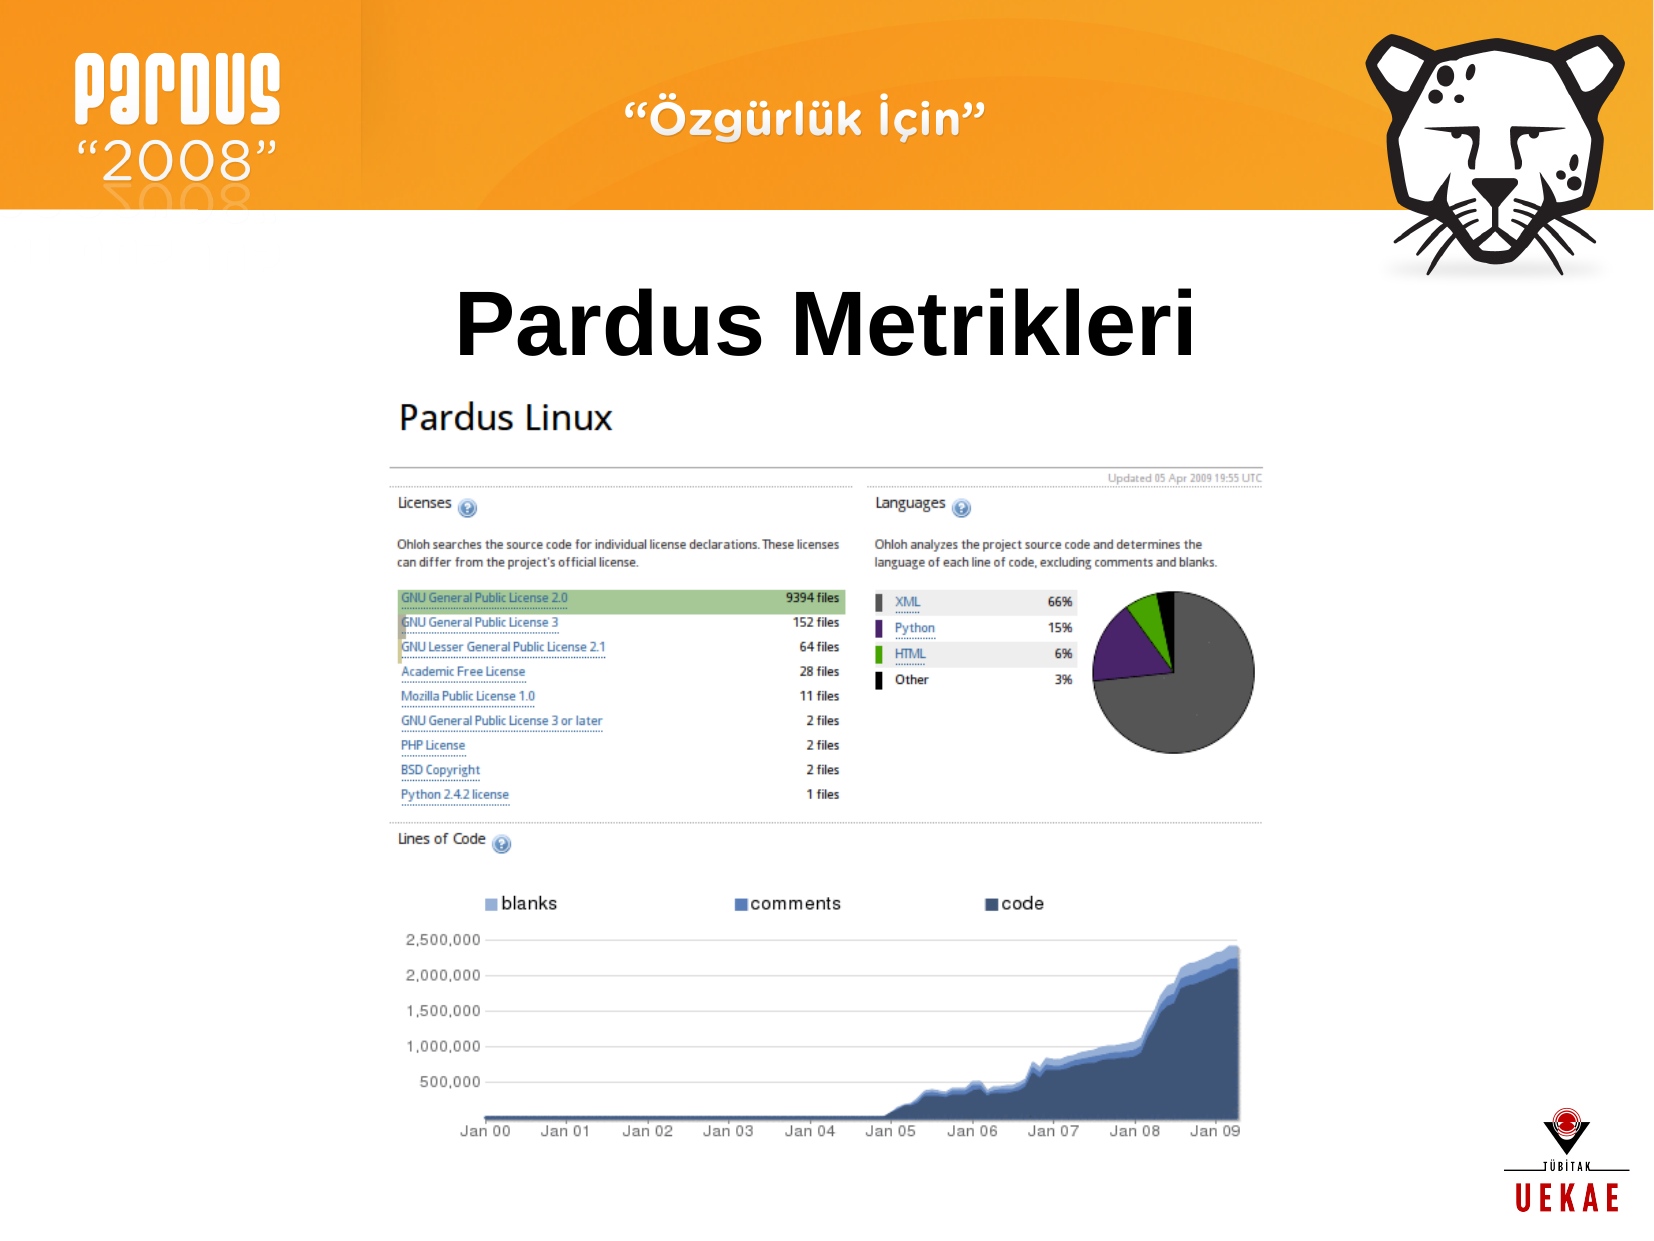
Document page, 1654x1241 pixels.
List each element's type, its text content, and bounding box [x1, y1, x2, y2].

title Pardus Metrikleri [82, 220, 1571, 428]
picture [1500, 1104, 1634, 1215]
picture [0, 0, 1654, 293]
picture [383, 377, 1270, 1161]
